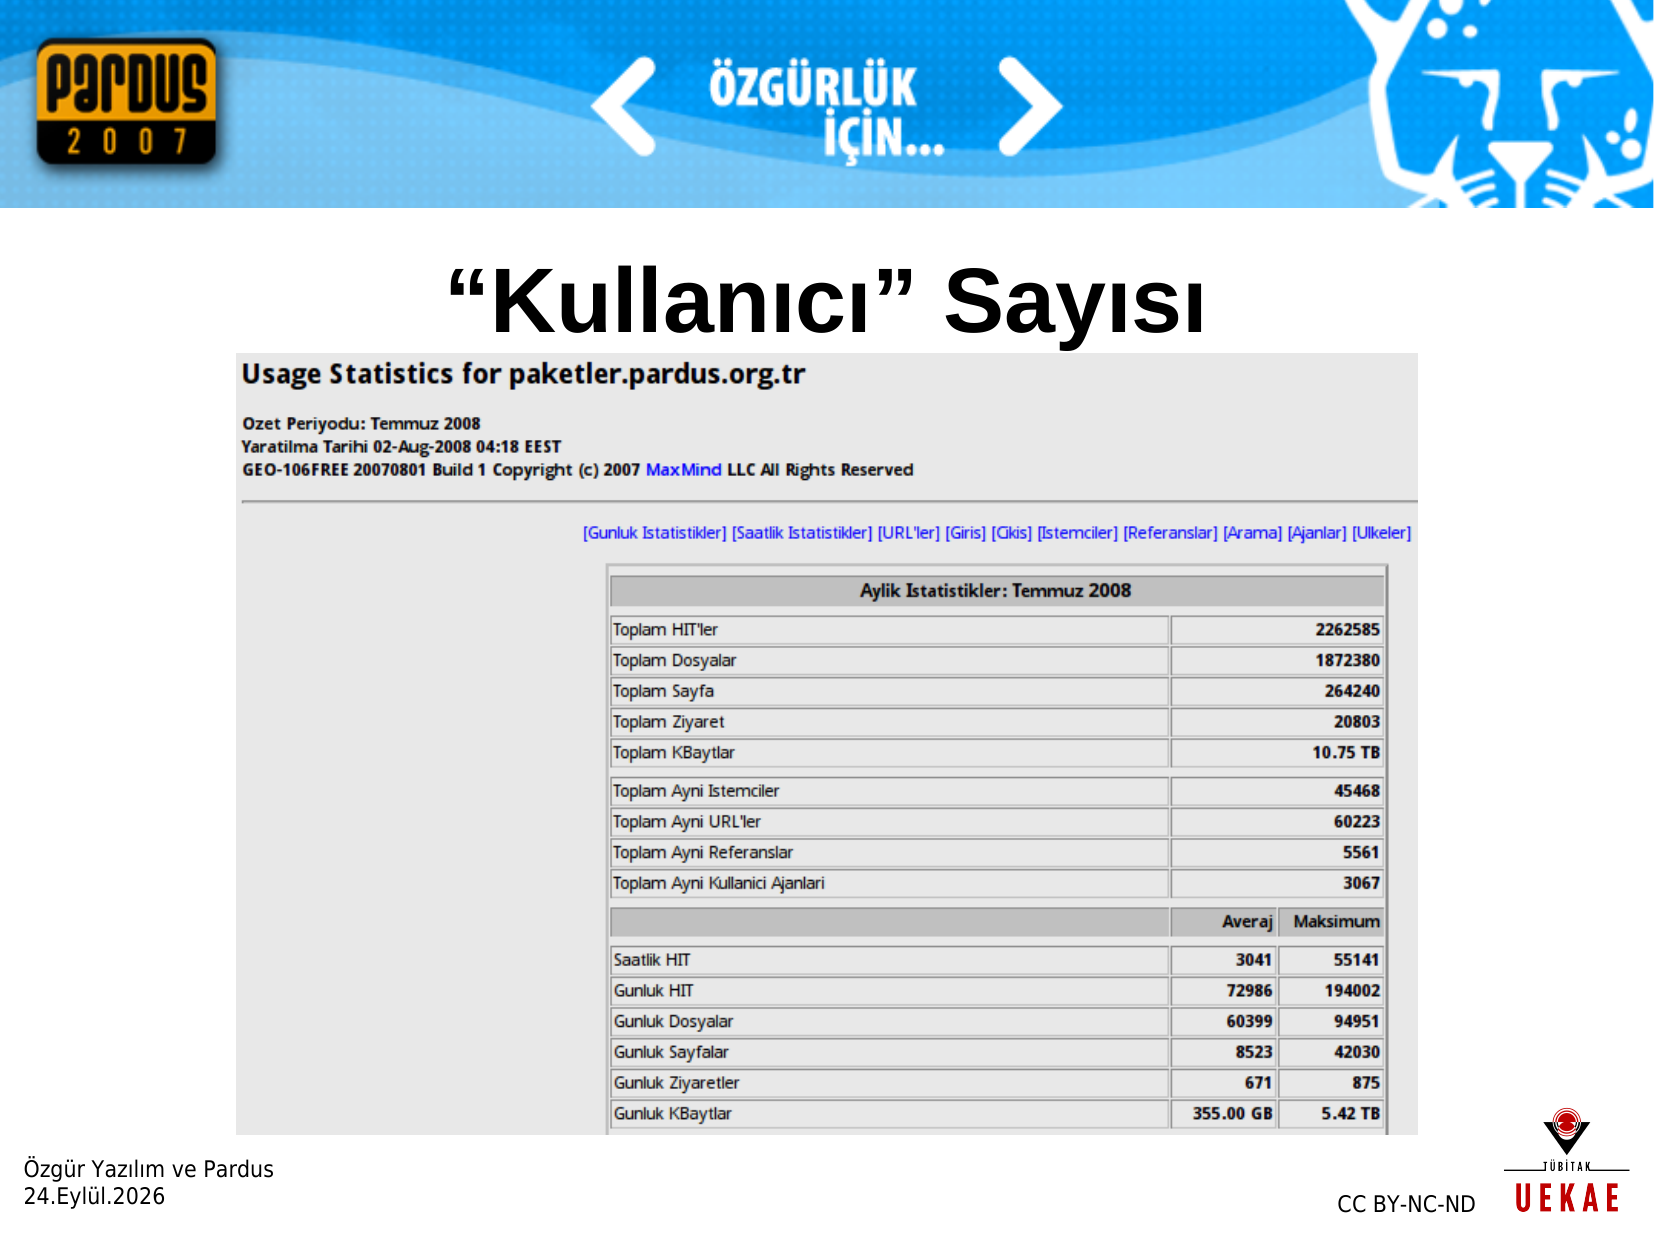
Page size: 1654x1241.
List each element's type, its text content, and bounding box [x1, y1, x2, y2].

picture [1500, 1104, 1634, 1215]
picture [0, 0, 1654, 208]
picture [236, 353, 1418, 1135]
title “Kullanıcı” Sayısı [82, 197, 1571, 405]
